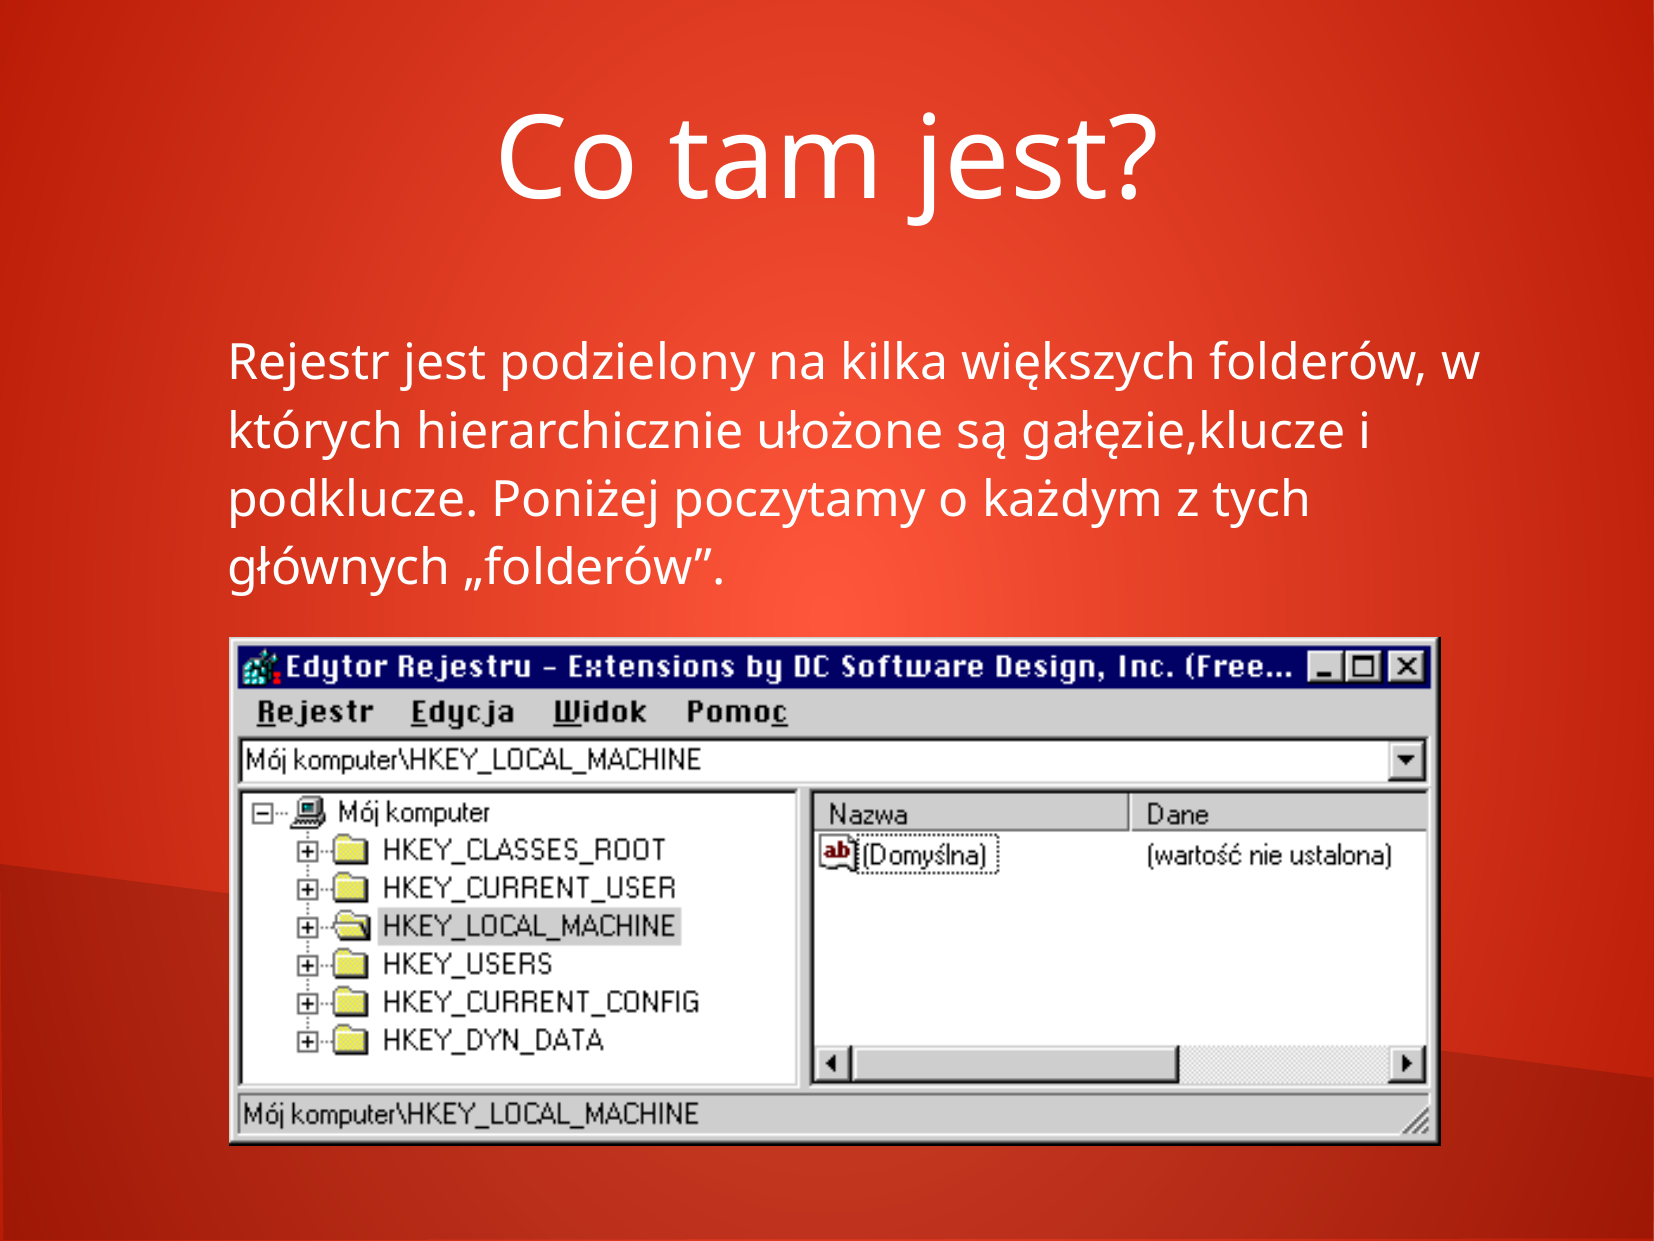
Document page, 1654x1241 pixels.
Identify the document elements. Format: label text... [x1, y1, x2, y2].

picture [229, 637, 1441, 1146]
title Co tam jest? [82, 49, 1571, 257]
text_box Rejestr jest podzielony na kilka większych folderów, w których hierarchicznie ułożone są gałęzie,klucze i podklucze. Poniżej poczytamy o każdym z tych głównych „folderów”. [212, 318, 1548, 517]
